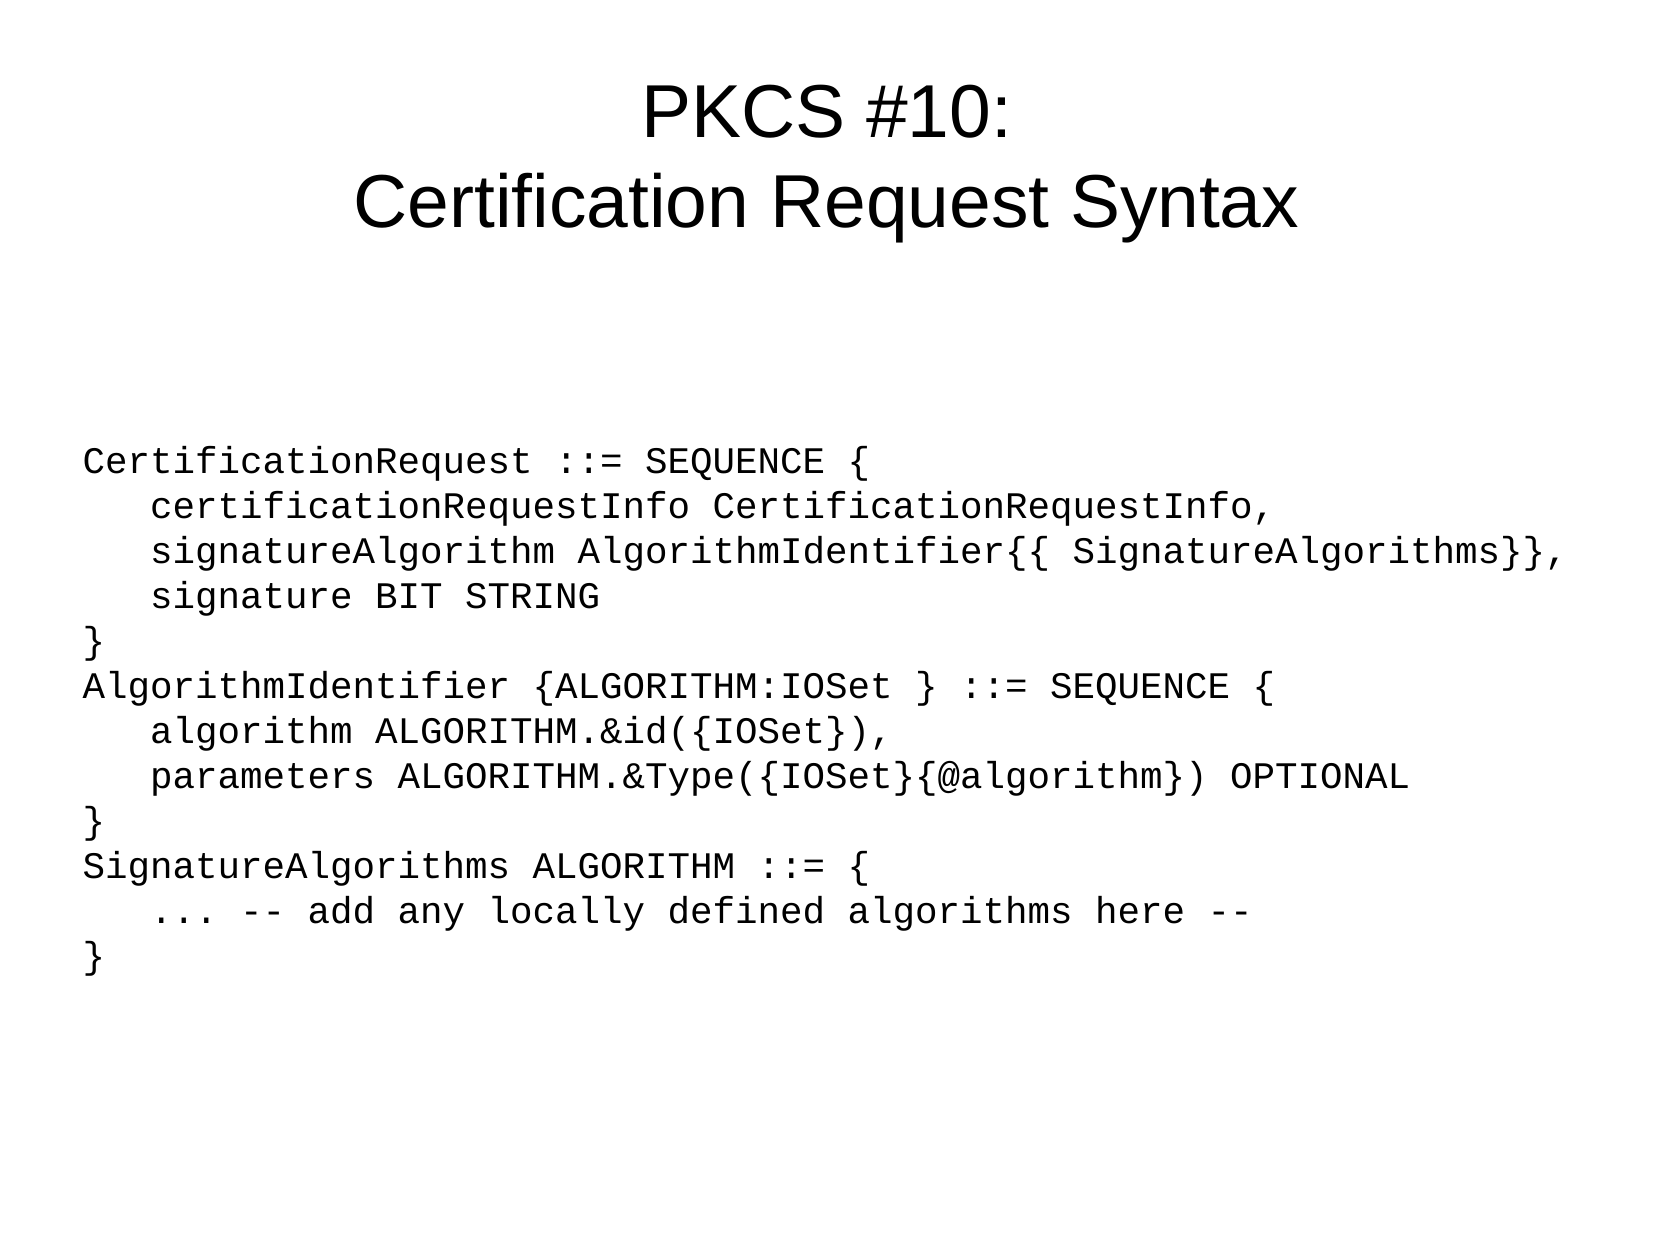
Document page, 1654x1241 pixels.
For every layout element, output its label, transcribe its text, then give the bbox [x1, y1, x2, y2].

title PKCS #10: Certification Request Syntax [82, 49, 1571, 257]
subtitle CertificationRequest ::= SEQUENCE { certificationRequestInfo CertificationRequestInfo, signatureAlgorithm AlgorithmIdentifier{{ SignatureAlgorithms}}, signature BIT STRING } AlgorithmIdentifier {ALGORITHM:IOSet } ::= SEQUENCE { algorithm ALGORITHM.&id({IOSet}), parameters ALGORITHM.&Type({IOSet}{@algorithm}) OPTIONAL } SignatureAlgorithms ALGORITHM ::= { ... -- add any locally defined algorithms here -- } [82, 346, 1571, 1066]
